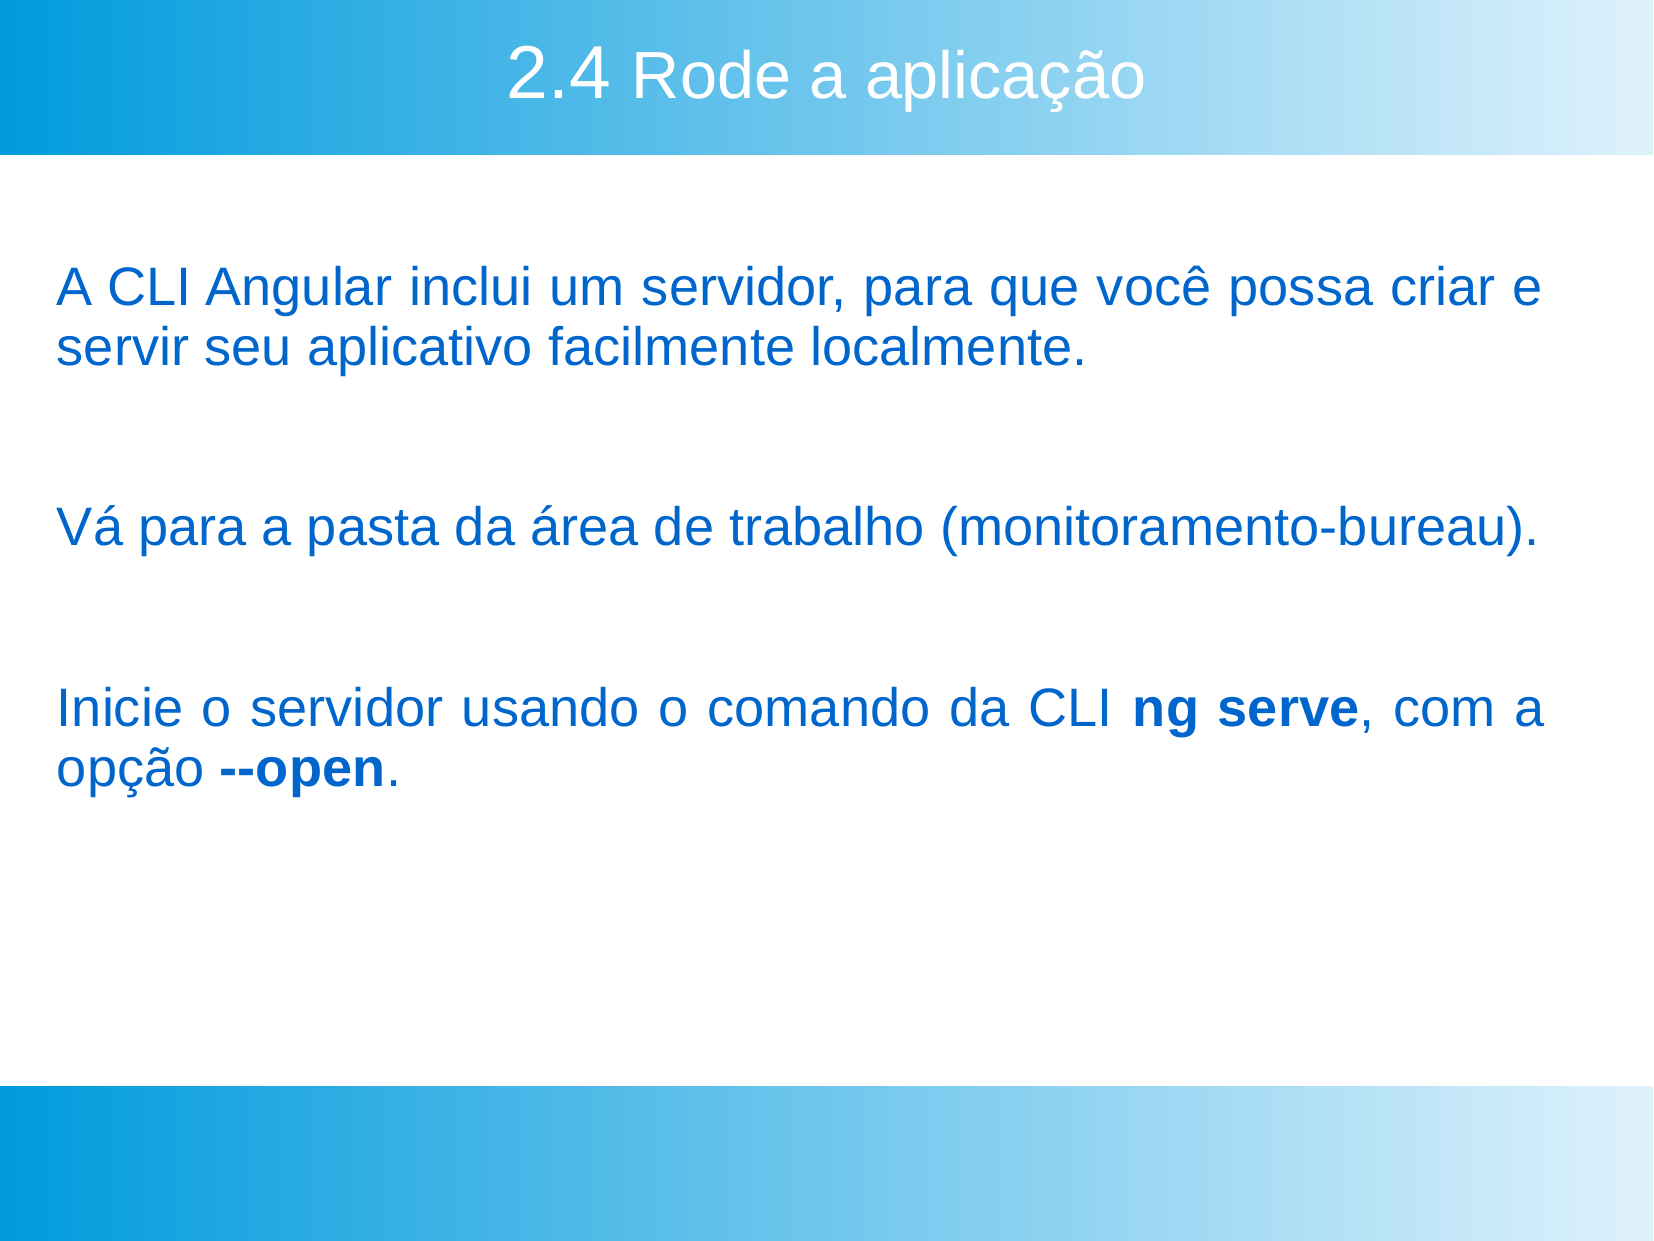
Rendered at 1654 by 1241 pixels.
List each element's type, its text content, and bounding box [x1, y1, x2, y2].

title 2.4 Rode a aplicação [82, 19, 1571, 125]
list A CLI Angular inclui um servidor, para que você possa criar e servir seu aplicativo facilmente localmente. Vá para a pasta da área de trabalho (monitoramento-bureau). Inicie o servidor usando o comando da CLI ng serve, com a opção --open. [56, 195, 1546, 916]
